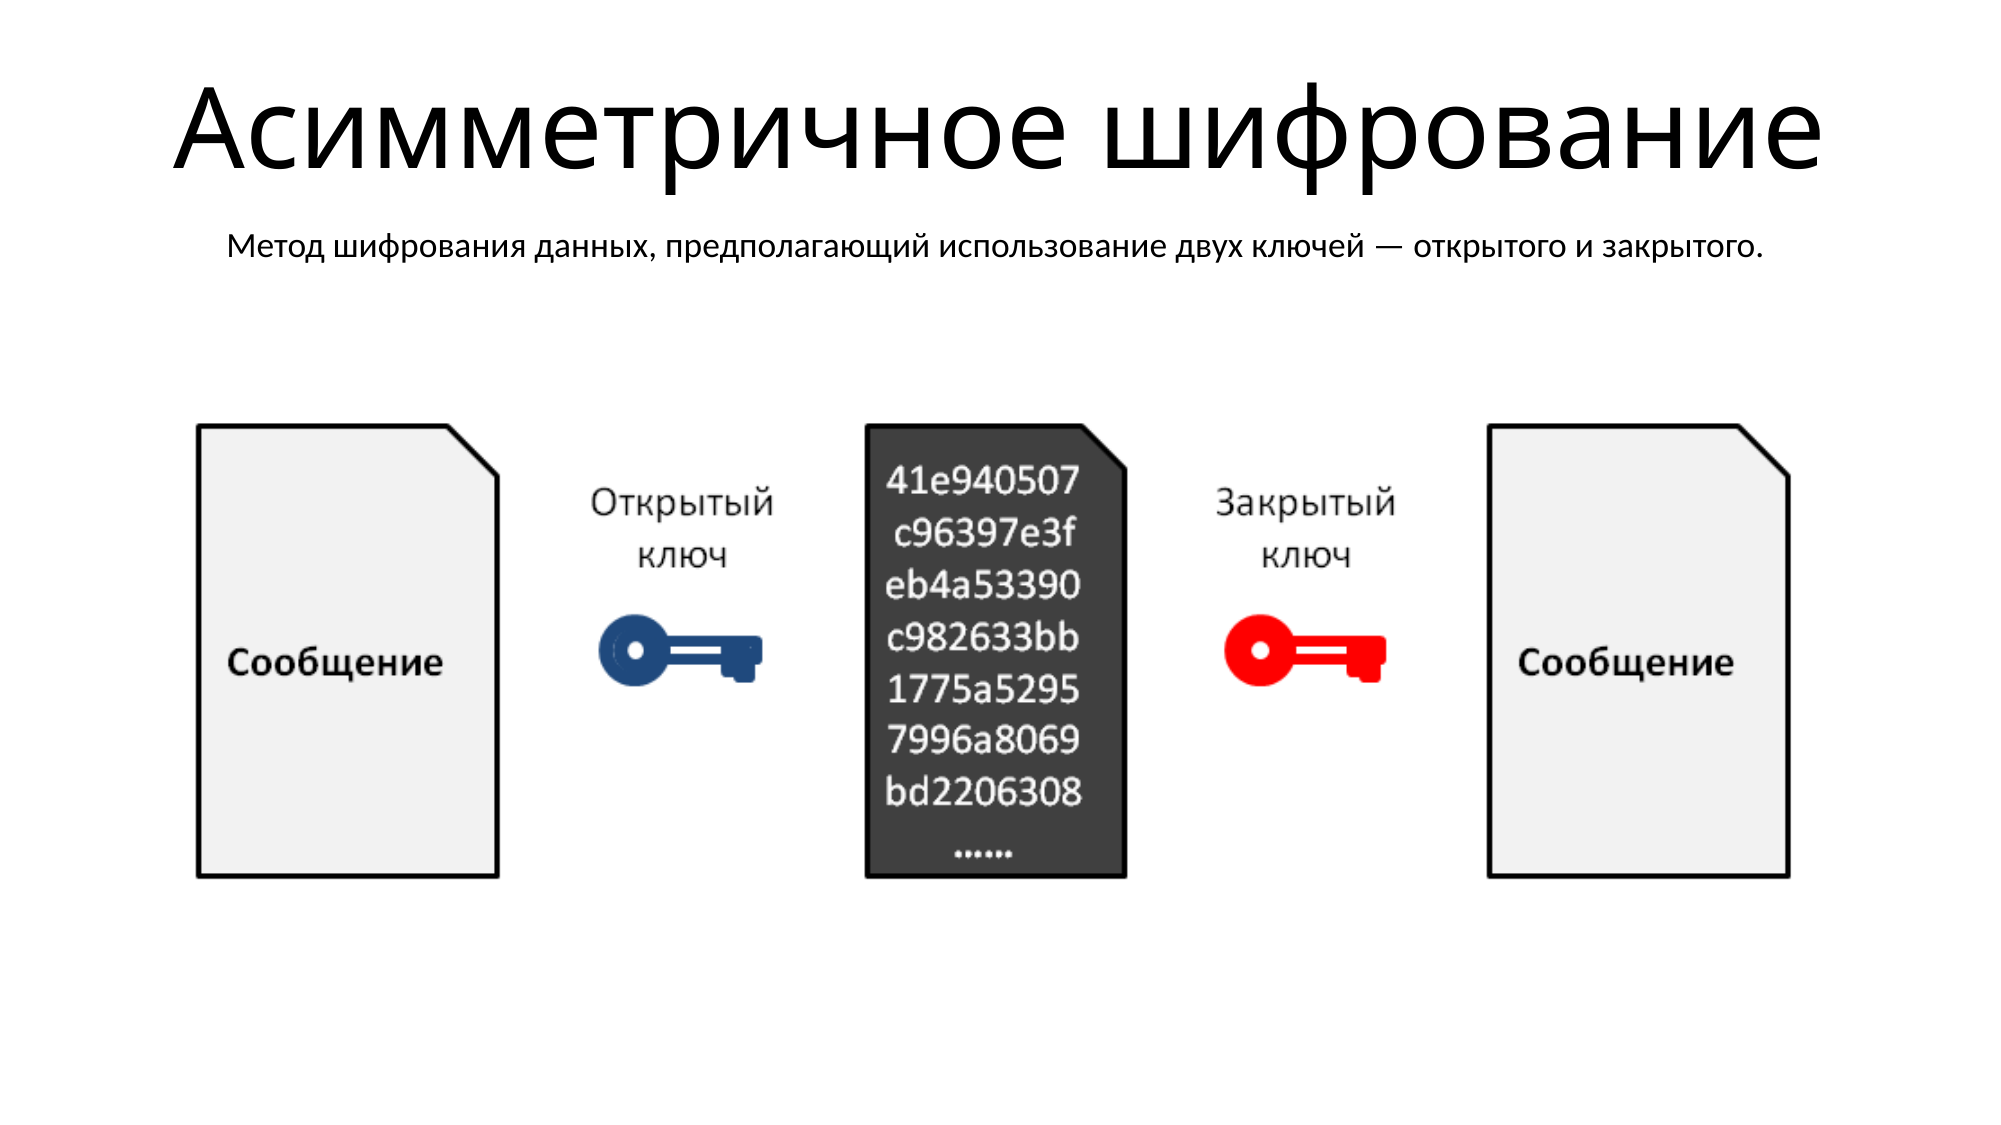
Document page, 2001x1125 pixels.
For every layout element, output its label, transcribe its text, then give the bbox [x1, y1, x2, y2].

list Метод шифрования данных, предполагающий использование двух ключей — открытого и закрытого. [137, 219, 1863, 289]
title Асимметричное шифрование [137, 47, 1863, 201]
picture [137, 360, 1863, 980]
